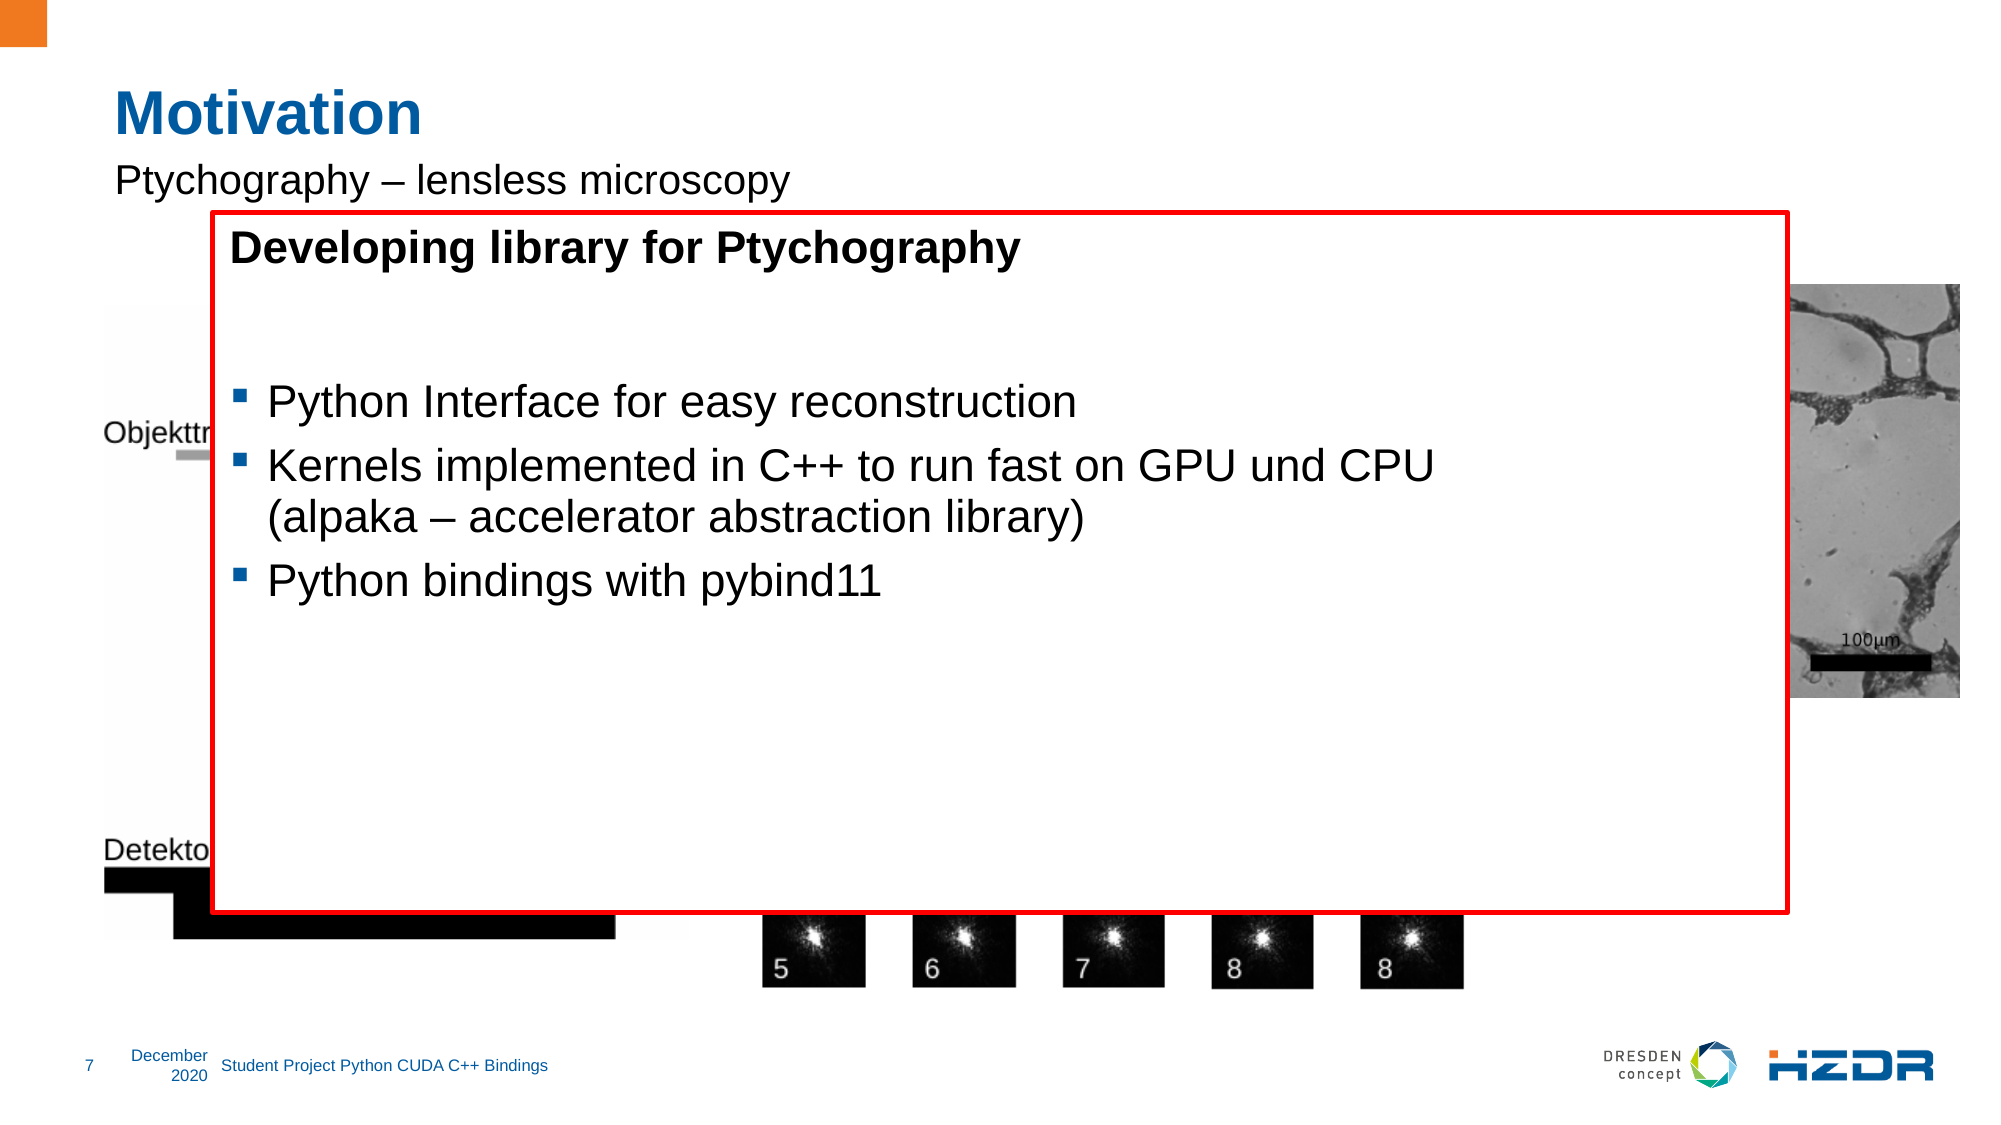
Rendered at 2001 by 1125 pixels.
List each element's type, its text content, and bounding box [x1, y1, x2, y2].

subtitle Ptychography – lensless microscopy [114, 152, 1934, 208]
picture [747, 915, 1486, 1006]
picture [1790, 284, 1960, 698]
text_box Developing library for Ptychography Python Interface for easy reconstruction Kernels implemented in C++ to run fast on GPU und CPU (alpaka – accelerator abstraction library) Python bindings with pybind11 [212, 212, 1788, 913]
slide_number <number> [6, 1034, 95, 1095]
picture [78, 208, 709, 967]
slide_number December 2020 [107, 1034, 208, 1095]
picture [1603, 1040, 1738, 1089]
title Motivation [114, 80, 1934, 148]
footer Student Project Python CUDA C++ Bindings [221, 1034, 965, 1095]
picture [1768, 1049, 1934, 1081]
